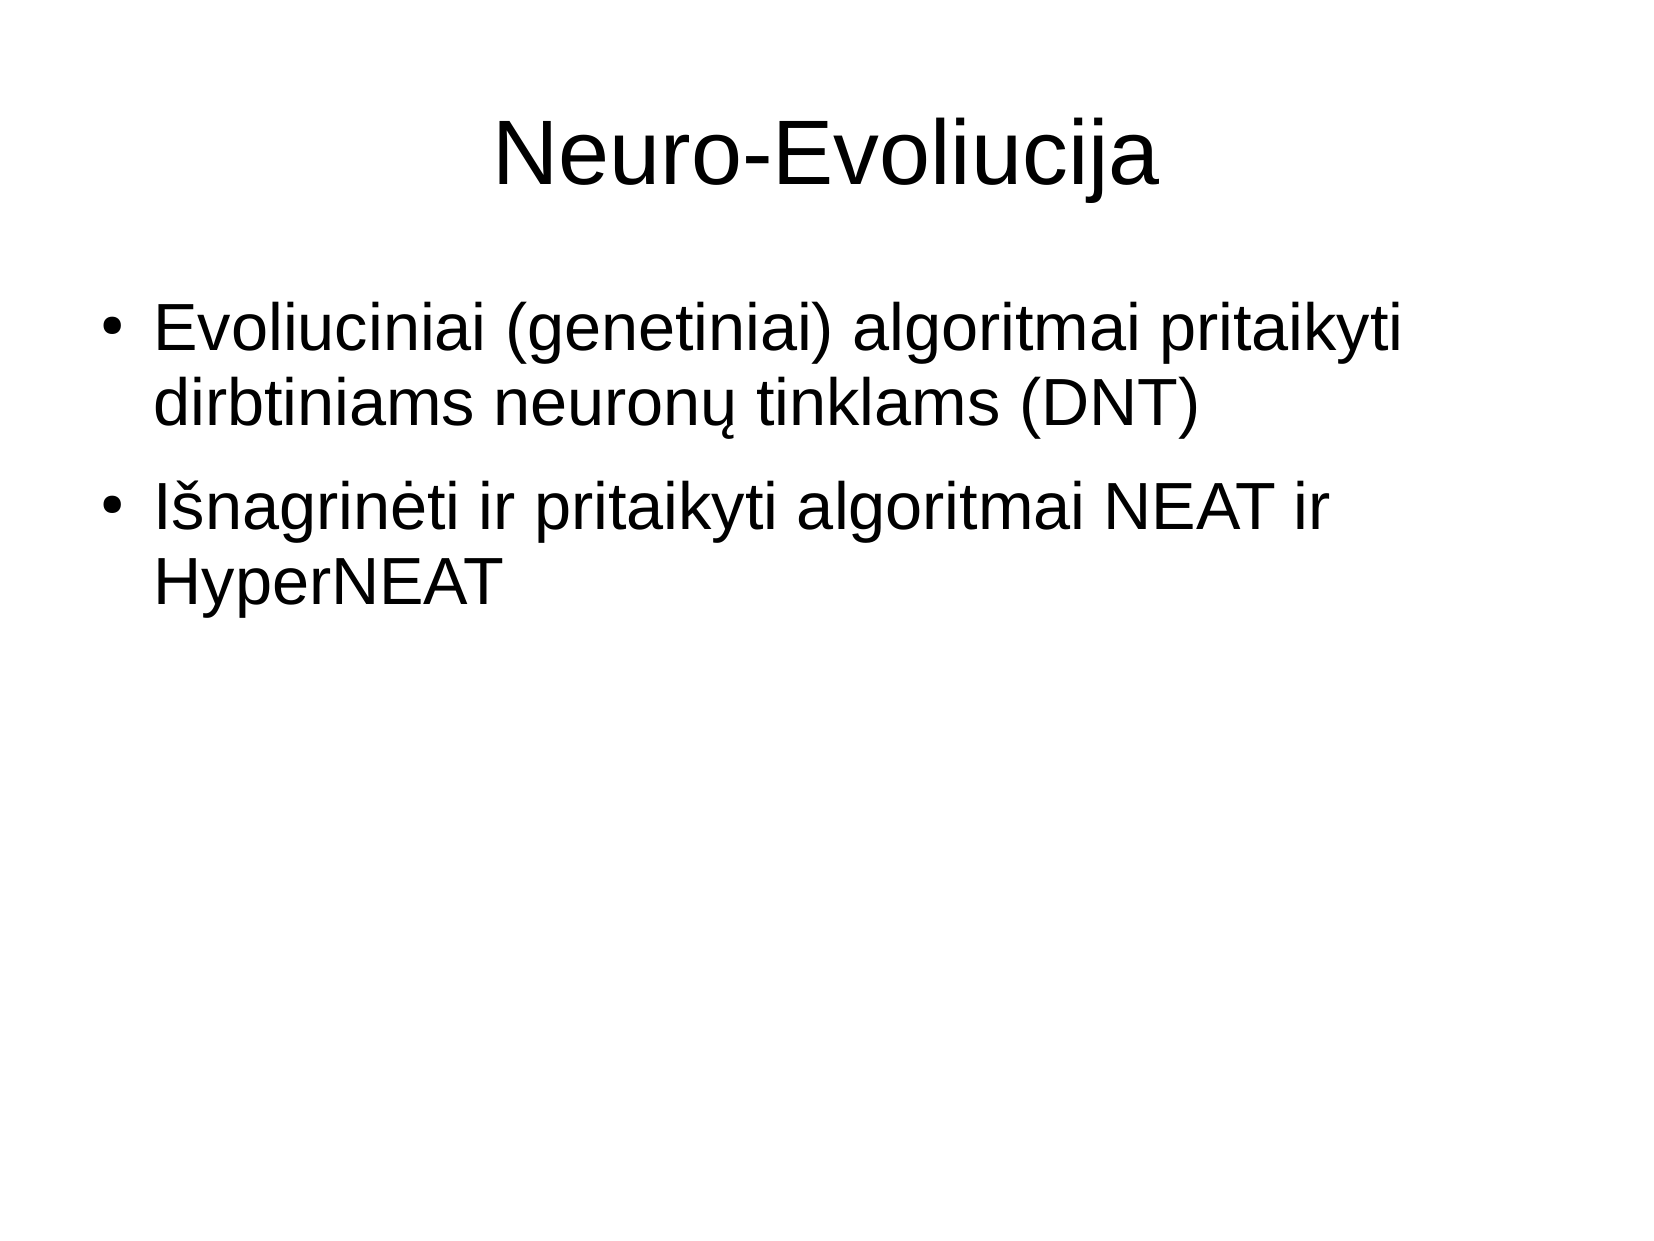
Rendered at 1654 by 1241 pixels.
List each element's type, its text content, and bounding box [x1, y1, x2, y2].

title Neuro-Evoliucija [82, 49, 1571, 257]
list Evoliuciniai (genetiniai) algoritmai pritaikyti dirbtiniams neuronų tinklams (DNT) Išnagrinėti ir pritaikyti algoritmai NEAT ir HyperNEAT [82, 290, 1571, 1010]
